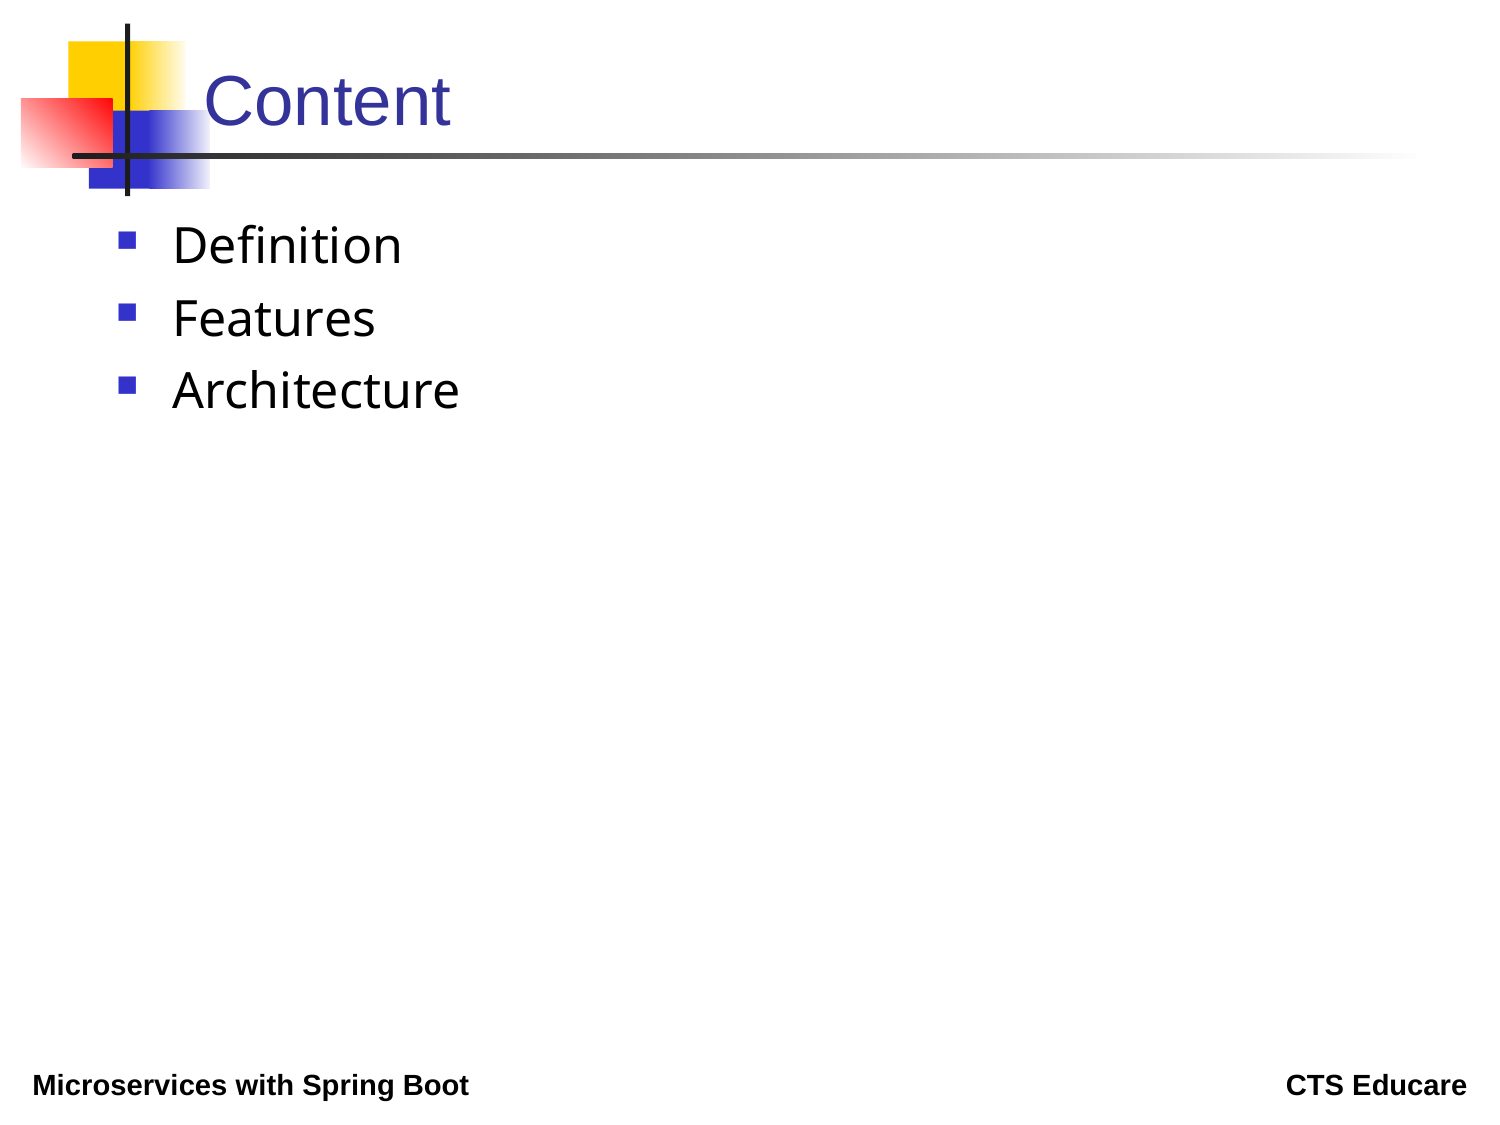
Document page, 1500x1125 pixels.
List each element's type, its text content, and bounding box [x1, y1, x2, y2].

title Content [188, 46, 1468, 149]
list Definition Features Architecture [100, 206, 1447, 1024]
